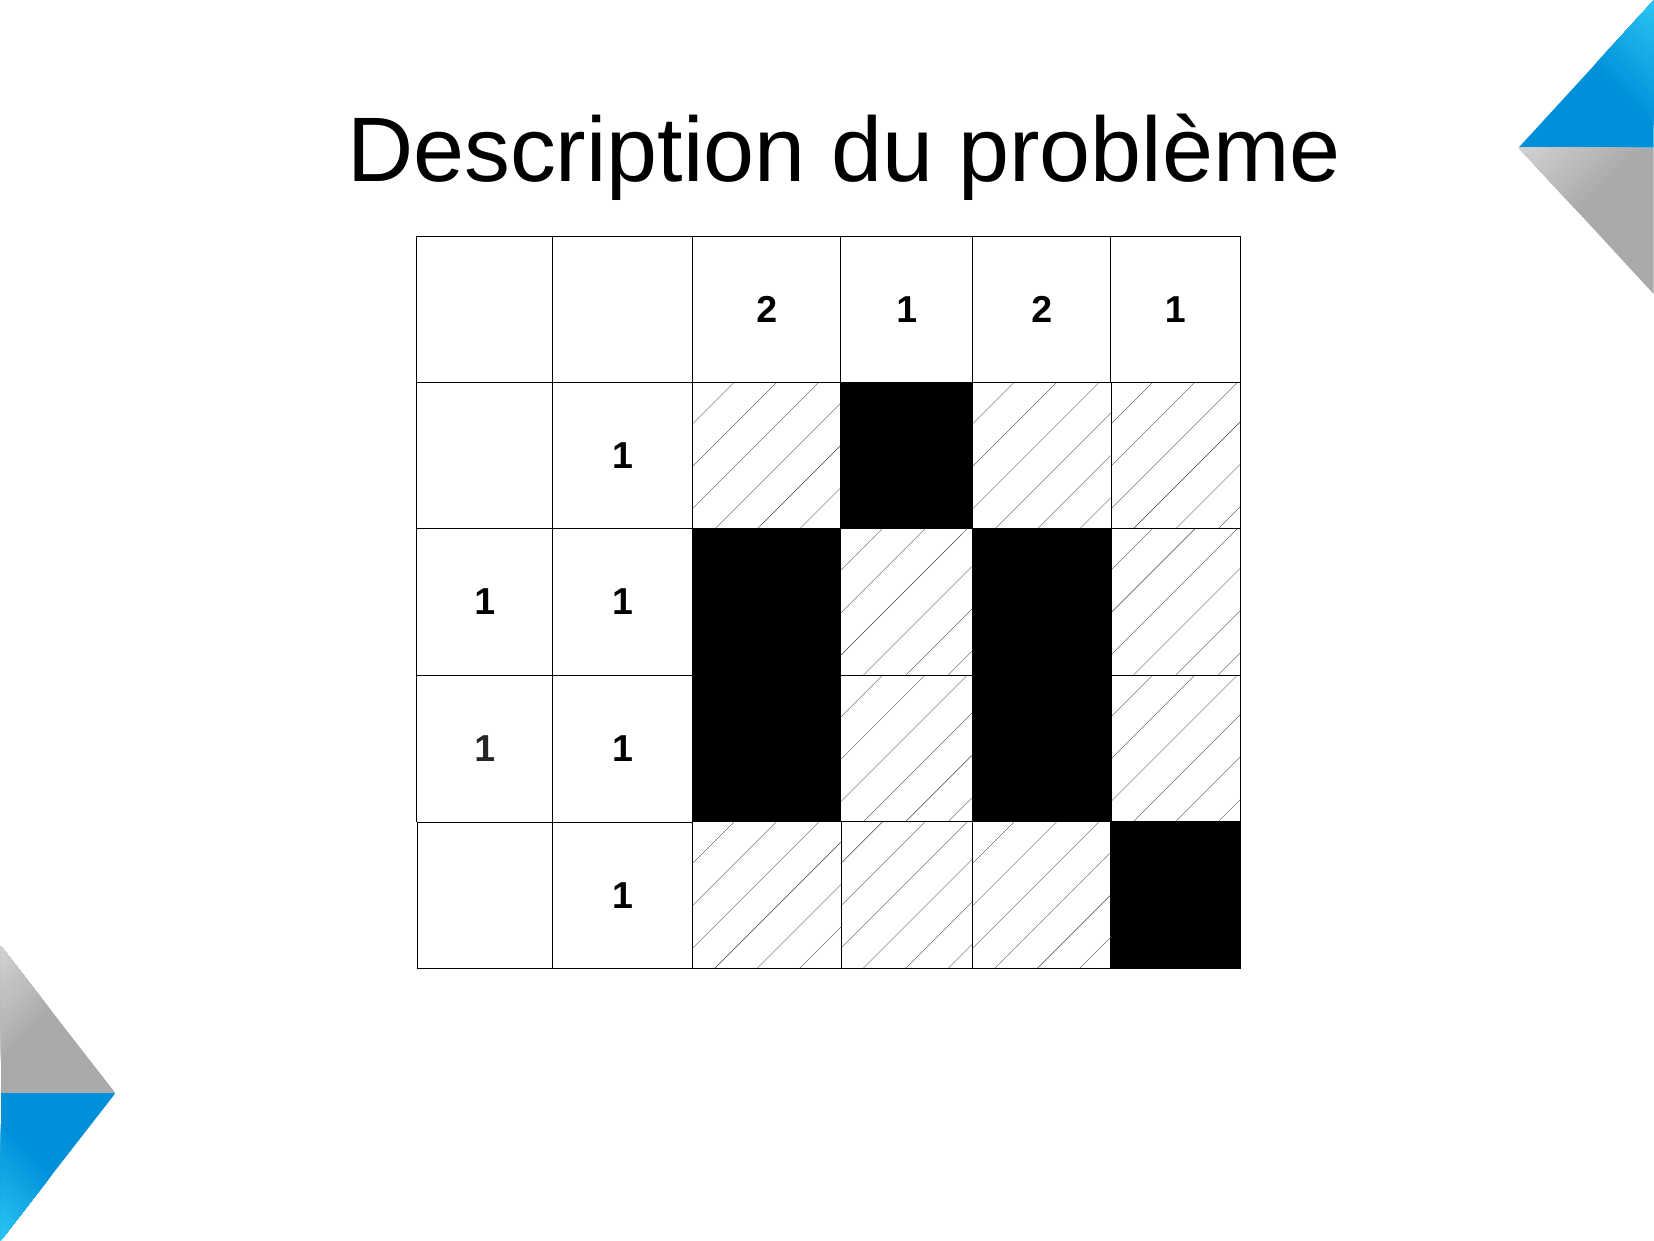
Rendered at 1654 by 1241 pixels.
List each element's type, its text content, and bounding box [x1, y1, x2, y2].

table_cell [1112, 676, 1240, 821]
table_cell 1 [417, 676, 552, 822]
table_cell [973, 383, 1111, 528]
table_cell [973, 822, 1110, 968]
table_cell [841, 676, 972, 821]
table_header 2 [973, 237, 1110, 382]
table_header [417, 237, 552, 382]
table_cell [841, 529, 972, 675]
table_cell [1112, 529, 1240, 675]
table_header 1 [841, 237, 972, 382]
title Description du problème [82, 49, 1571, 257]
table_cell 1 [553, 823, 692, 968]
table_cell [973, 529, 1111, 675]
table_cell [1111, 822, 1240, 968]
table_cell [417, 383, 552, 528]
table_cell [418, 823, 552, 968]
table_cell 1 [553, 529, 692, 675]
table_cell [693, 676, 840, 821]
table_header 2 [693, 237, 840, 382]
table_header [553, 237, 692, 382]
table_cell [1112, 383, 1240, 528]
table_cell [693, 822, 841, 968]
table_cell [973, 676, 1111, 821]
table_header 1 [1111, 237, 1240, 382]
table_cell [693, 529, 840, 675]
table_cell 1 [553, 676, 692, 822]
table_cell [693, 383, 840, 528]
table_cell [841, 383, 972, 528]
table_cell 1 [417, 529, 552, 675]
table_cell 1 [553, 383, 692, 528]
table_cell [842, 822, 972, 968]
